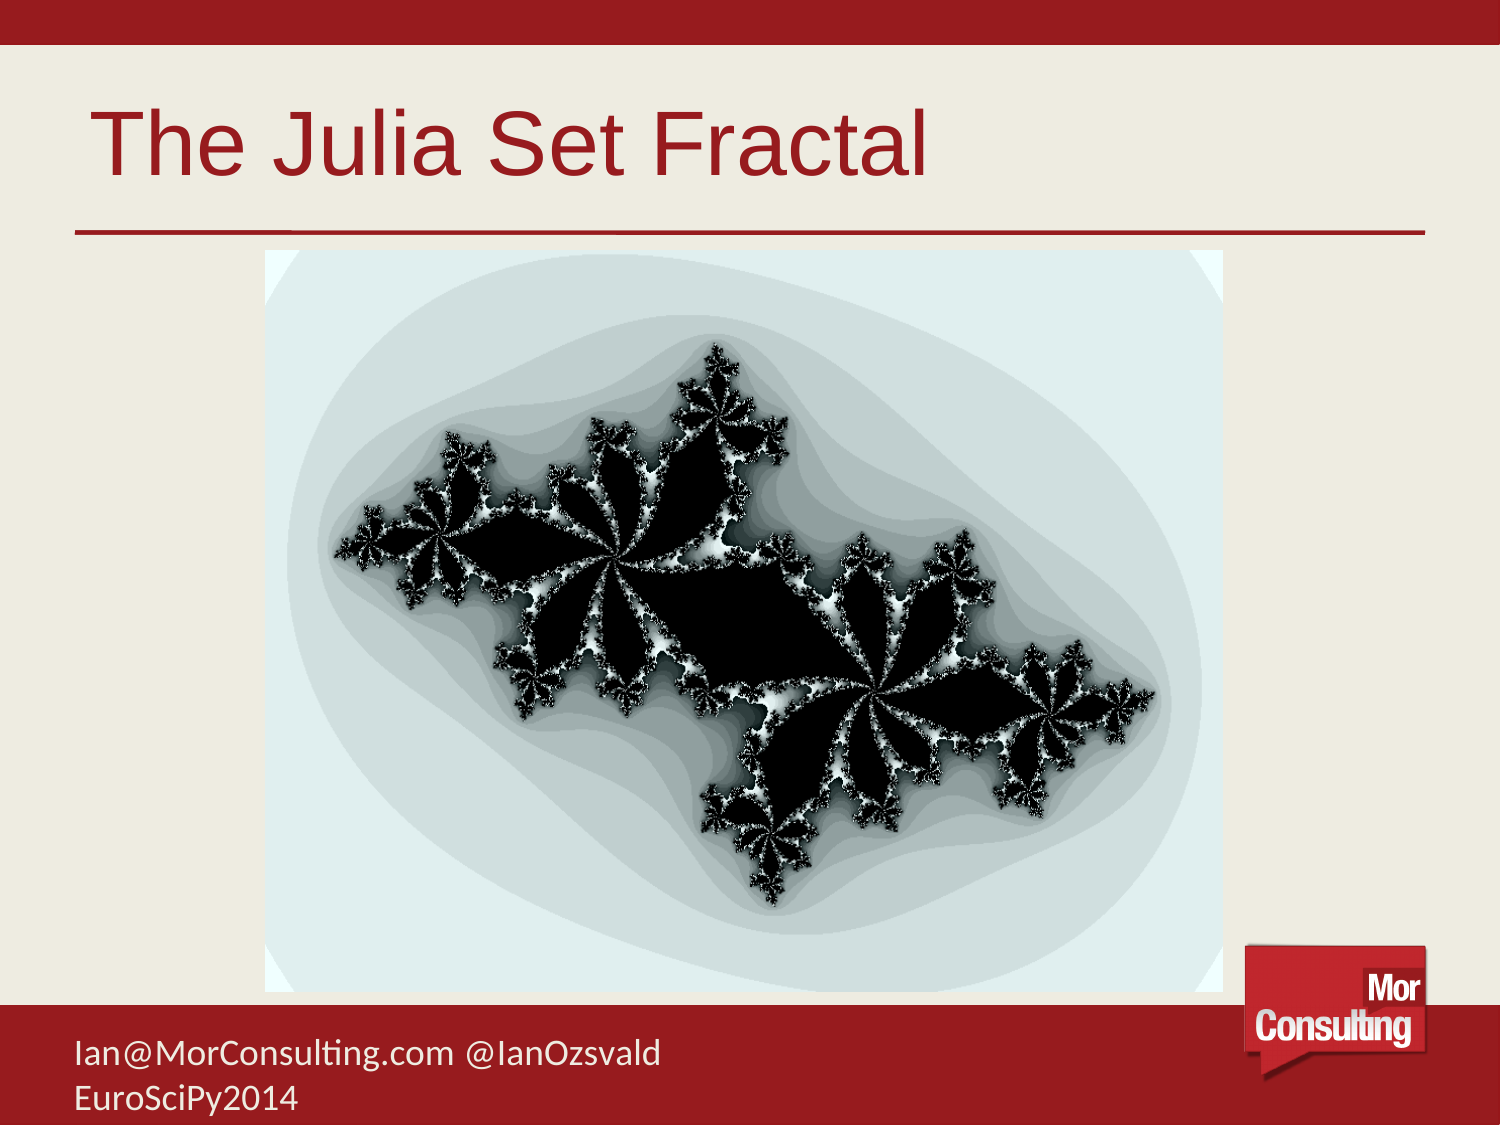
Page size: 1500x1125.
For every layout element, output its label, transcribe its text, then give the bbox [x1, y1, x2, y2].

picture [1230, 935, 1438, 1089]
text_box The Julia Set Fractal [75, 45, 1426, 233]
picture [265, 250, 1223, 992]
